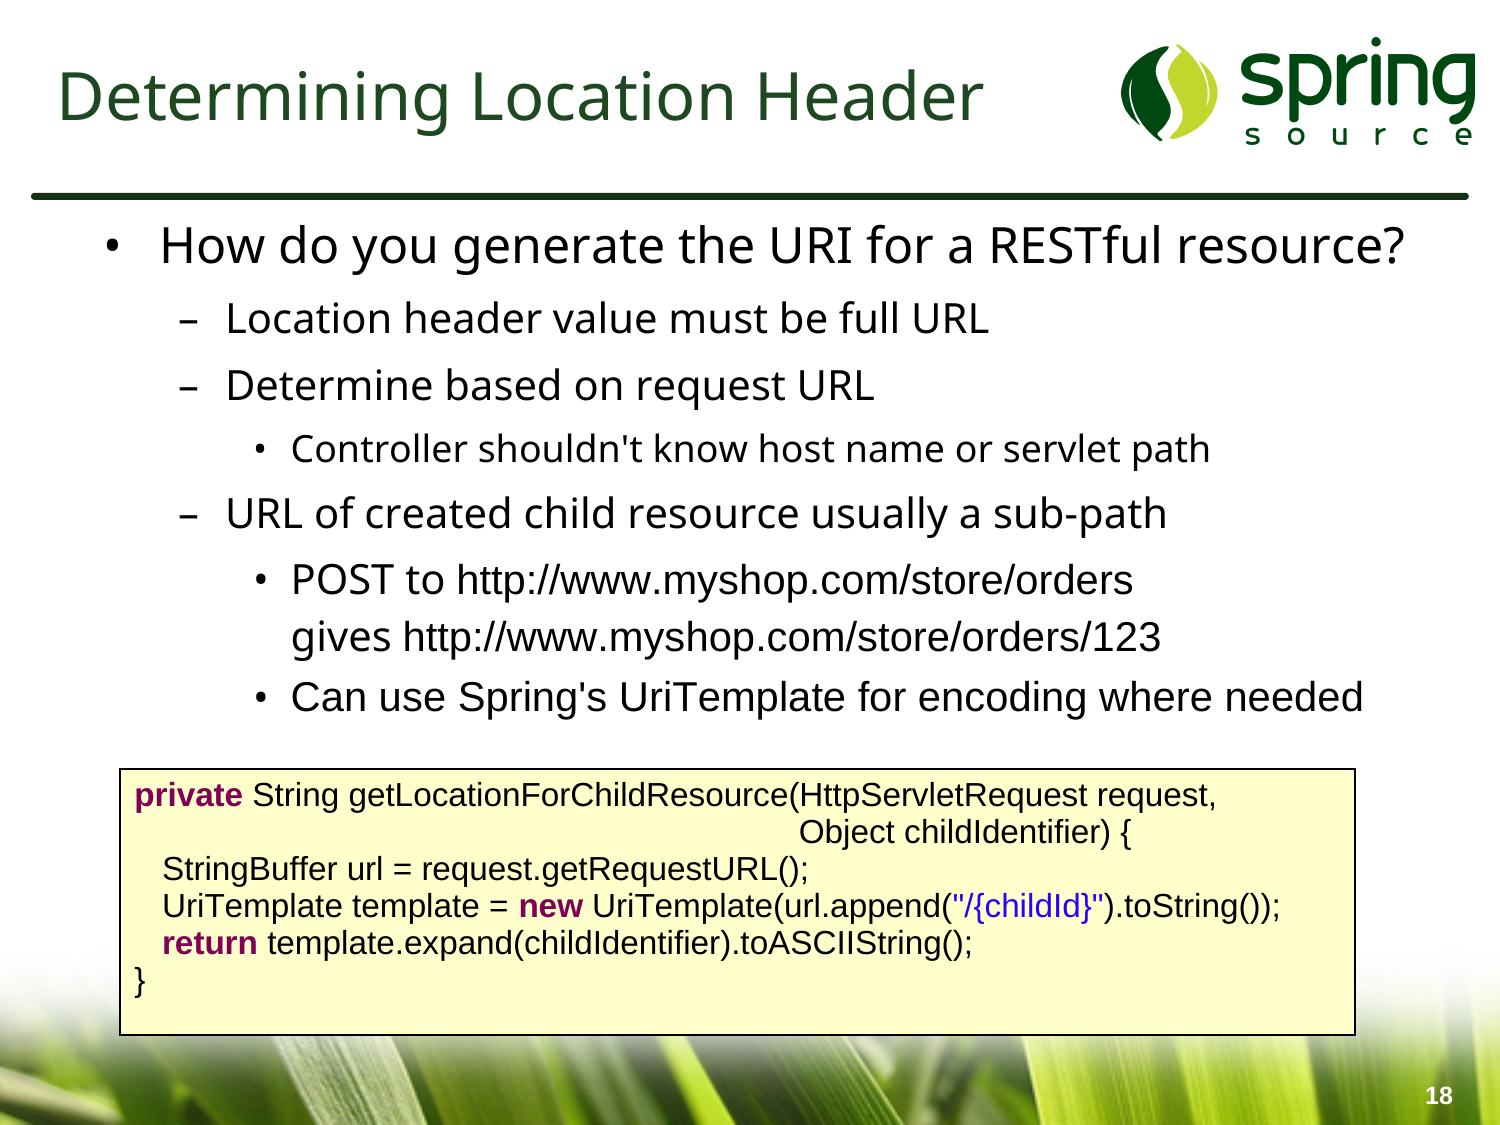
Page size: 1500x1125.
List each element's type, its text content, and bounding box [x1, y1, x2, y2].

picture [1121, 37, 1475, 145]
picture [0, 944, 1500, 1125]
text_box private String getLocationForChildResource(HttpServletRequest request, Object childIdentifier) { StringBuffer url = request.getRequestURL(); UriTemplate template = new UriTemplate(url.append("/{childId}").toString()); return template.expand(childIdentifier).toASCIIString(); } [119, 768, 1356, 1036]
list How do you generate the URI for a RESTful resource? Location header value must be full URL Determine based on request URL Controller shouldn't know host name or servlet path URL of created child resource usually a sub-path POST to http://www.myshop.com/store/orders gives http://www.myshop.com/store/orders/123 Can use Spring's UriTemplate for encoding where needed [103, 210, 1429, 938]
title Determining Location Header [56, 14, 1089, 175]
